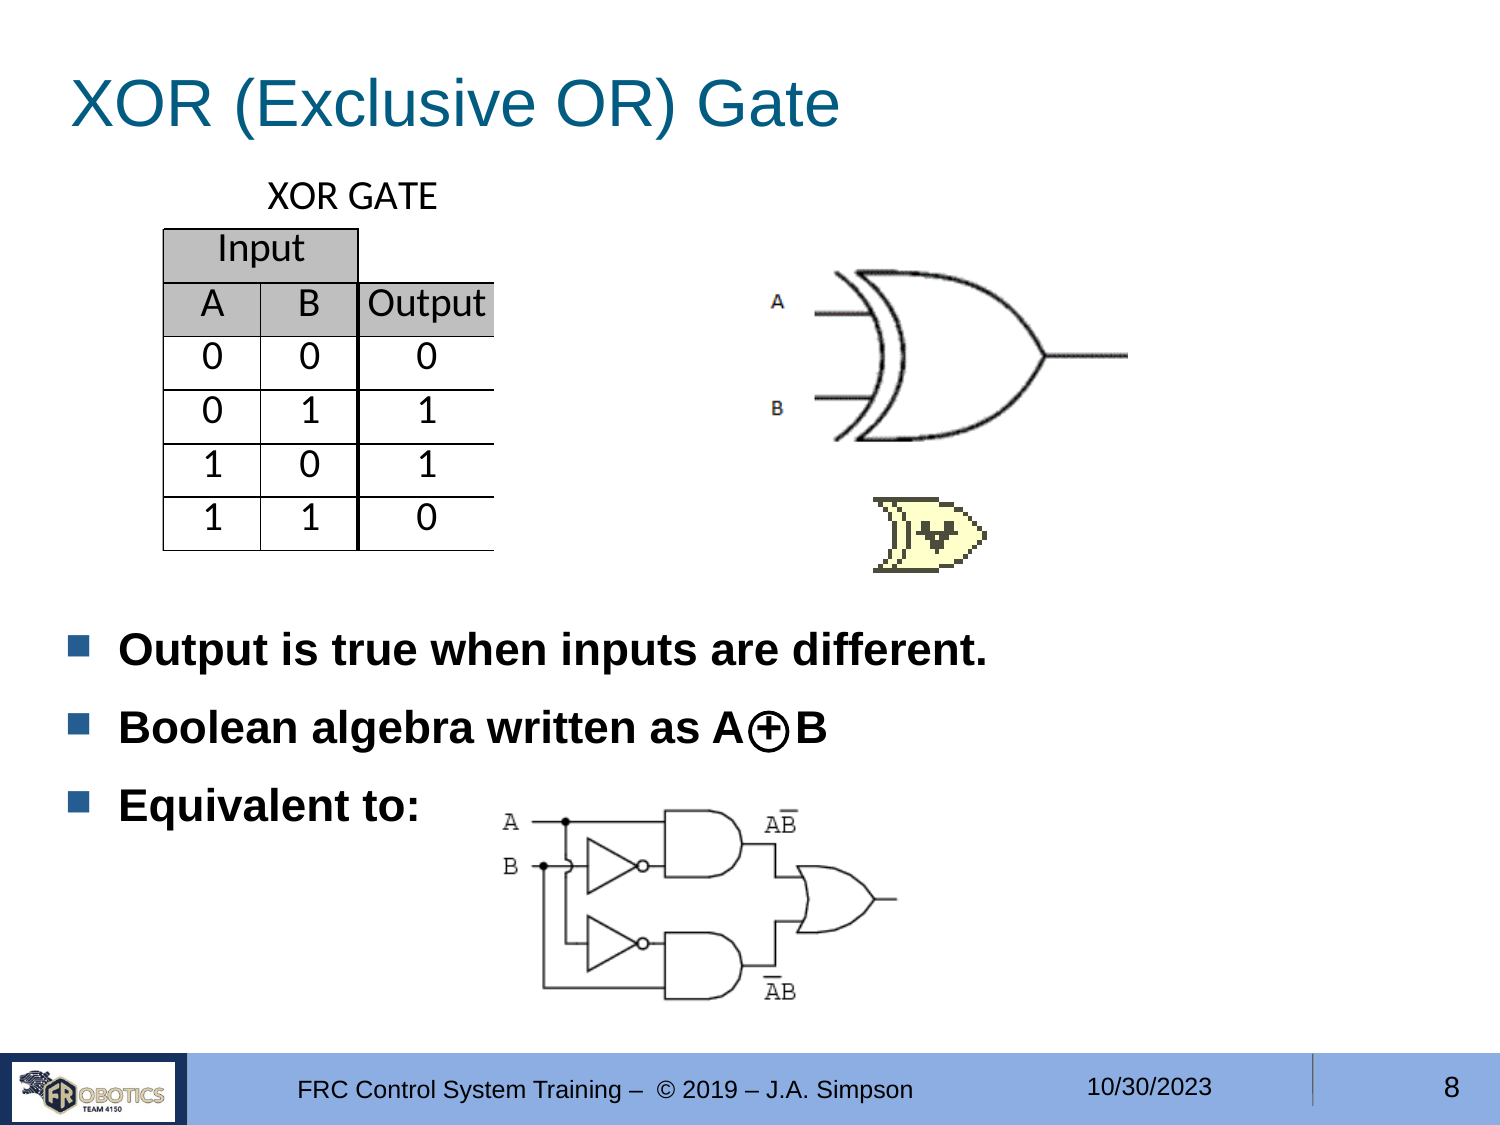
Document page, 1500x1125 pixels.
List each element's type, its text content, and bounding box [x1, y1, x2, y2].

picture [746, 249, 1128, 464]
list Output is true when inputs are different. Boolean algebra written as A + B Equivalent to: [55, 612, 1340, 863]
slide_number <number> [1337, 1072, 1475, 1100]
picture [12, 1062, 175, 1122]
picture [500, 799, 900, 1020]
picture [162, 174, 496, 552]
footer FRC Control System Training – © 2019 – J.A. Simpson [225, 1074, 988, 1103]
picture [855, 479, 1006, 602]
title XOR (Exclusive OR) Gate [55, 52, 1443, 148]
slide_number 10/30/2023 [1012, 1071, 1288, 1100]
